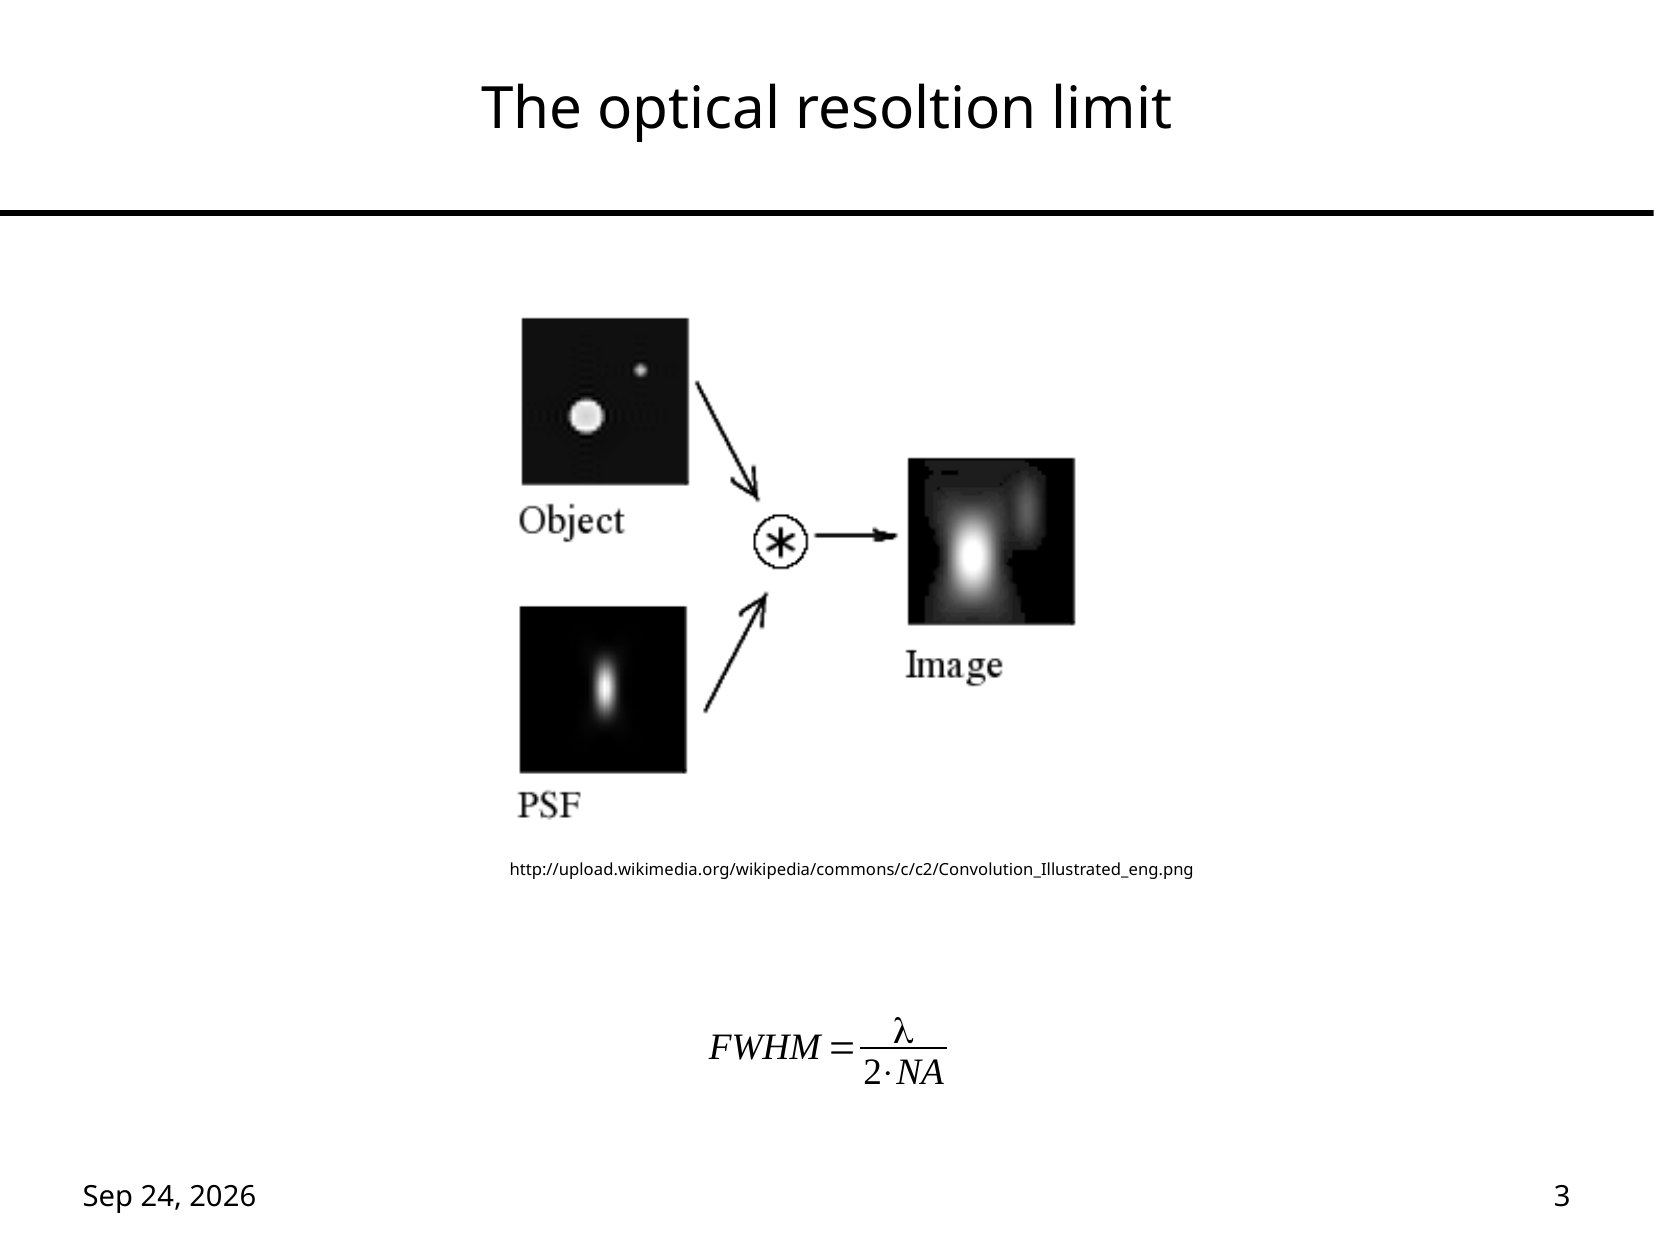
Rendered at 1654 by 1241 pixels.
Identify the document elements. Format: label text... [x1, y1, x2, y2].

picture [487, 277, 1109, 845]
chart [699, 1015, 955, 1093]
title The optical resoltion limit [82, 2, 1571, 210]
text_box http://upload.wikimedia.org/wikipedia/commons/c/c2/Convolution_Illustrated_eng.png [494, 850, 1167, 888]
